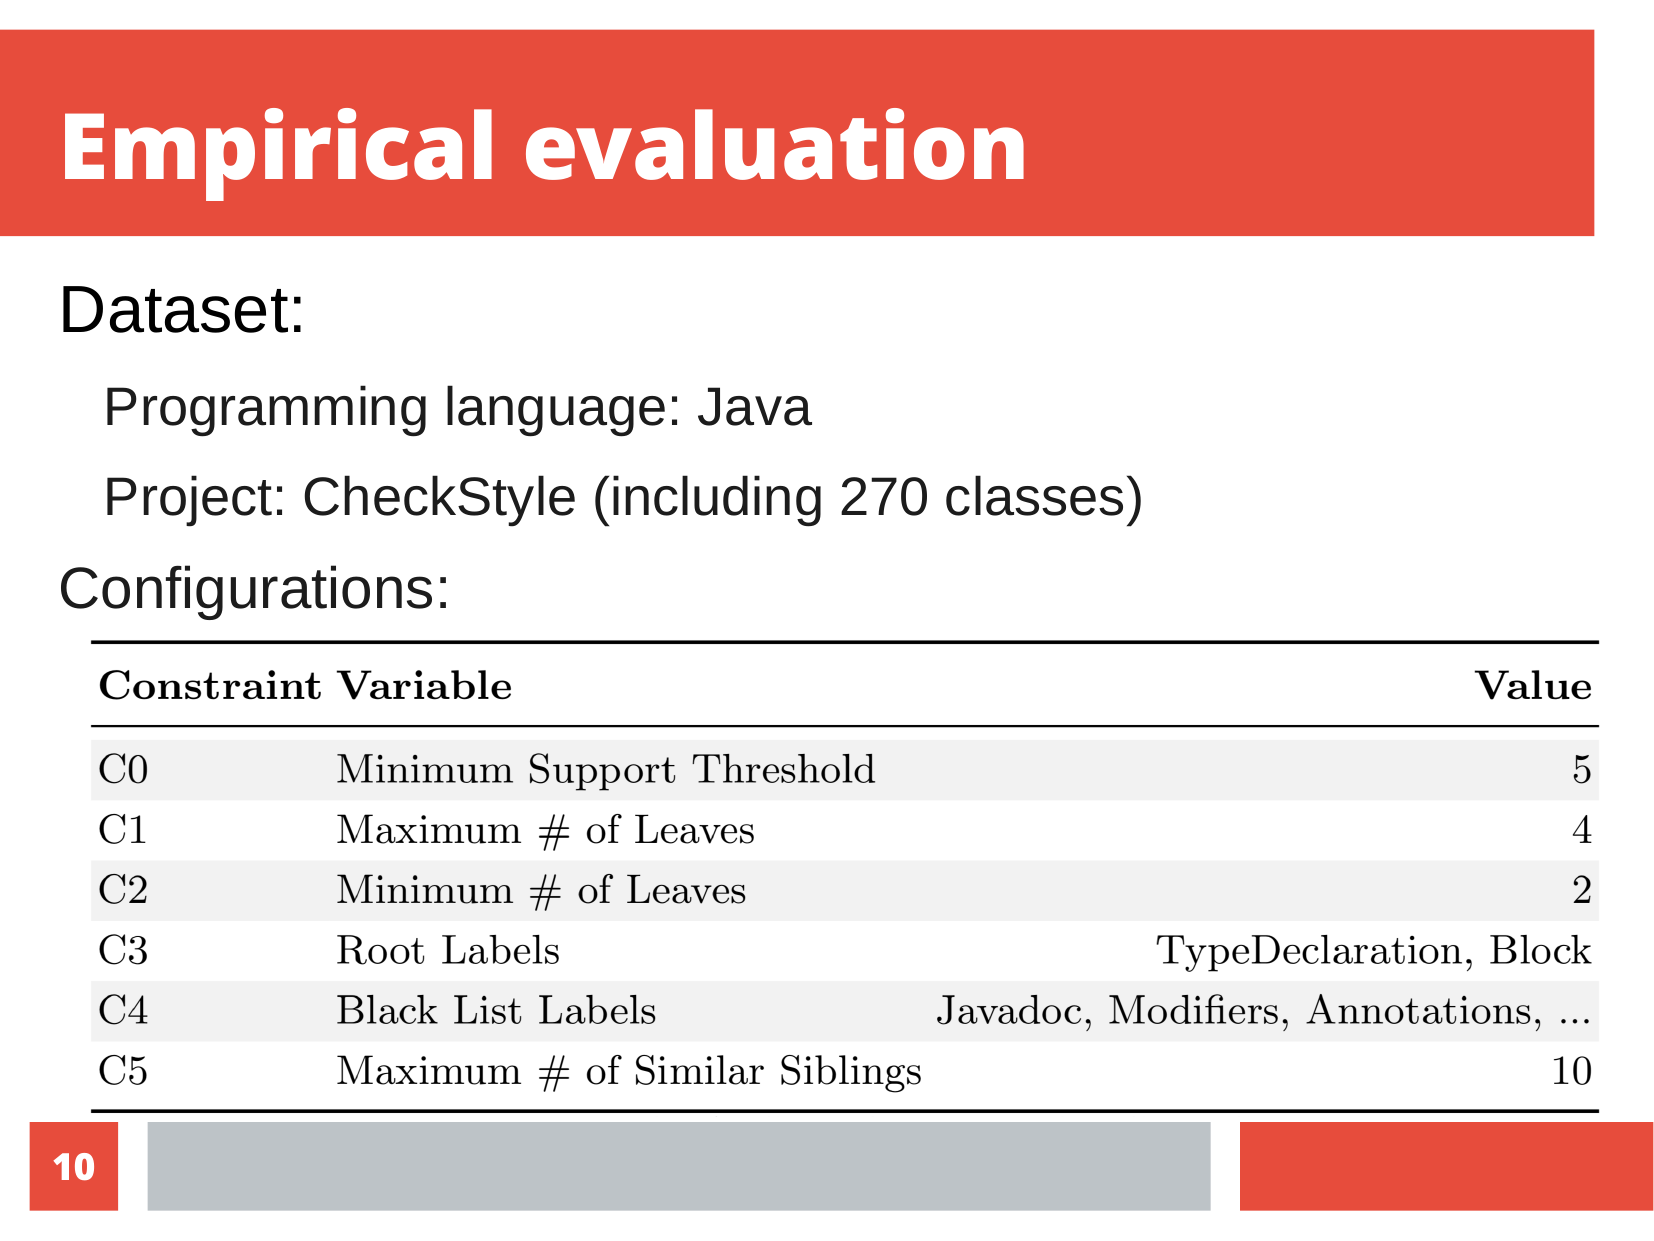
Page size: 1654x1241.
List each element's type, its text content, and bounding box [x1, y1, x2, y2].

picture [89, 636, 1603, 1117]
list Dataset: Programming language: Java Project: CheckStyle (including 270 classes) Configurations: [59, 271, 1565, 1040]
title Empirical evaluation [59, 59, 1595, 207]
